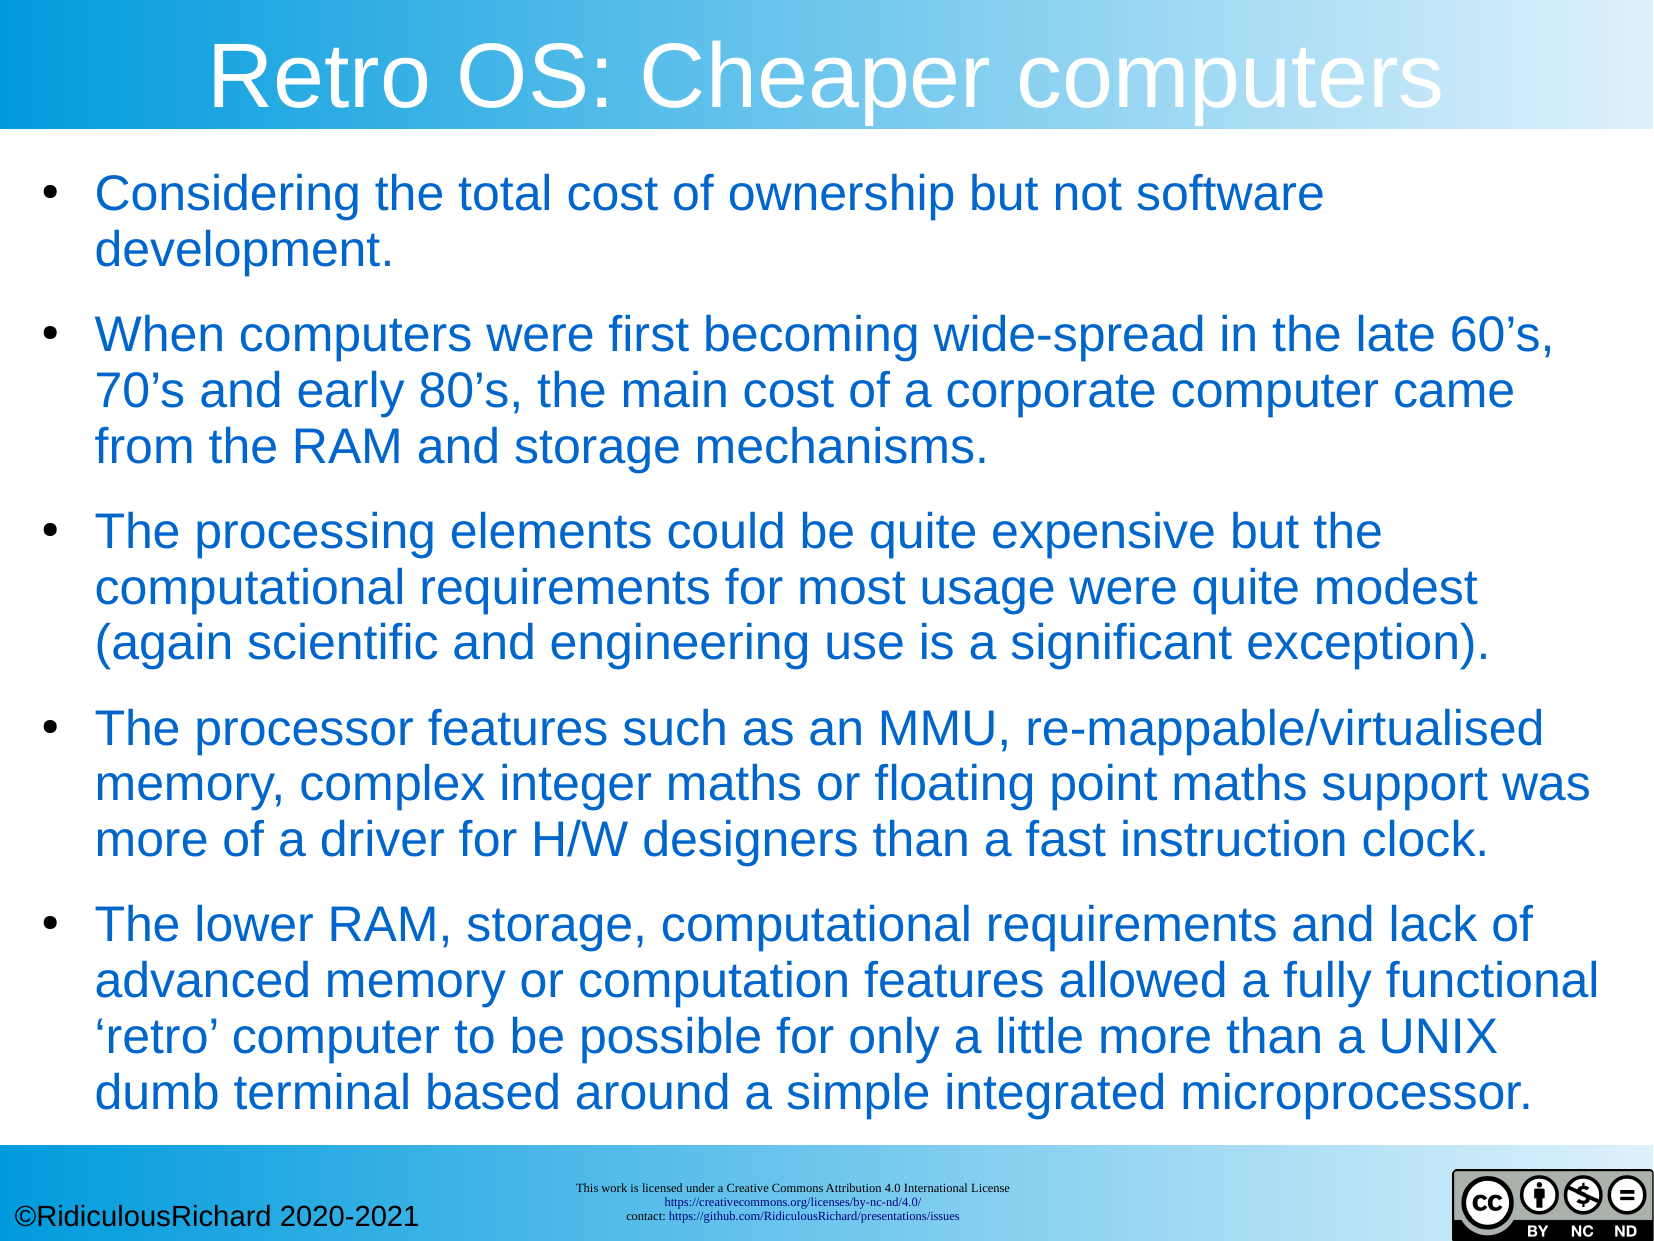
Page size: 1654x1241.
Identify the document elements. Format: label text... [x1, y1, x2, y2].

list Considering the total cost of ownership but not software development. When computers were first becoming wide-spread in the late 60’s, 70’s and early 80’s, the main cost of a corporate computer came from the RAM and storage mechanisms. The processing elements could be quite expensive but the computational requirements for most usage were quite modest (again scientific and engineering use is a significant exception). The processor features such as an MMU, re-mappable/virtualised memory, complex integer maths or floating point maths support was more of a driver for H/W designers than a fast instruction clock. The lower RAM, storage, computational requirements and lack of advanced memory or computation features allowed a fully functional ‘retro’ computer to be possible for only a little more than a UNIX dumb terminal based around a simple integrated microprocessor. [23, 165, 1630, 1123]
title Retro OS: Cheaper computers [47, 0, 1607, 165]
picture [138, 1146, 142, 1241]
picture [1452, 1169, 1654, 1241]
